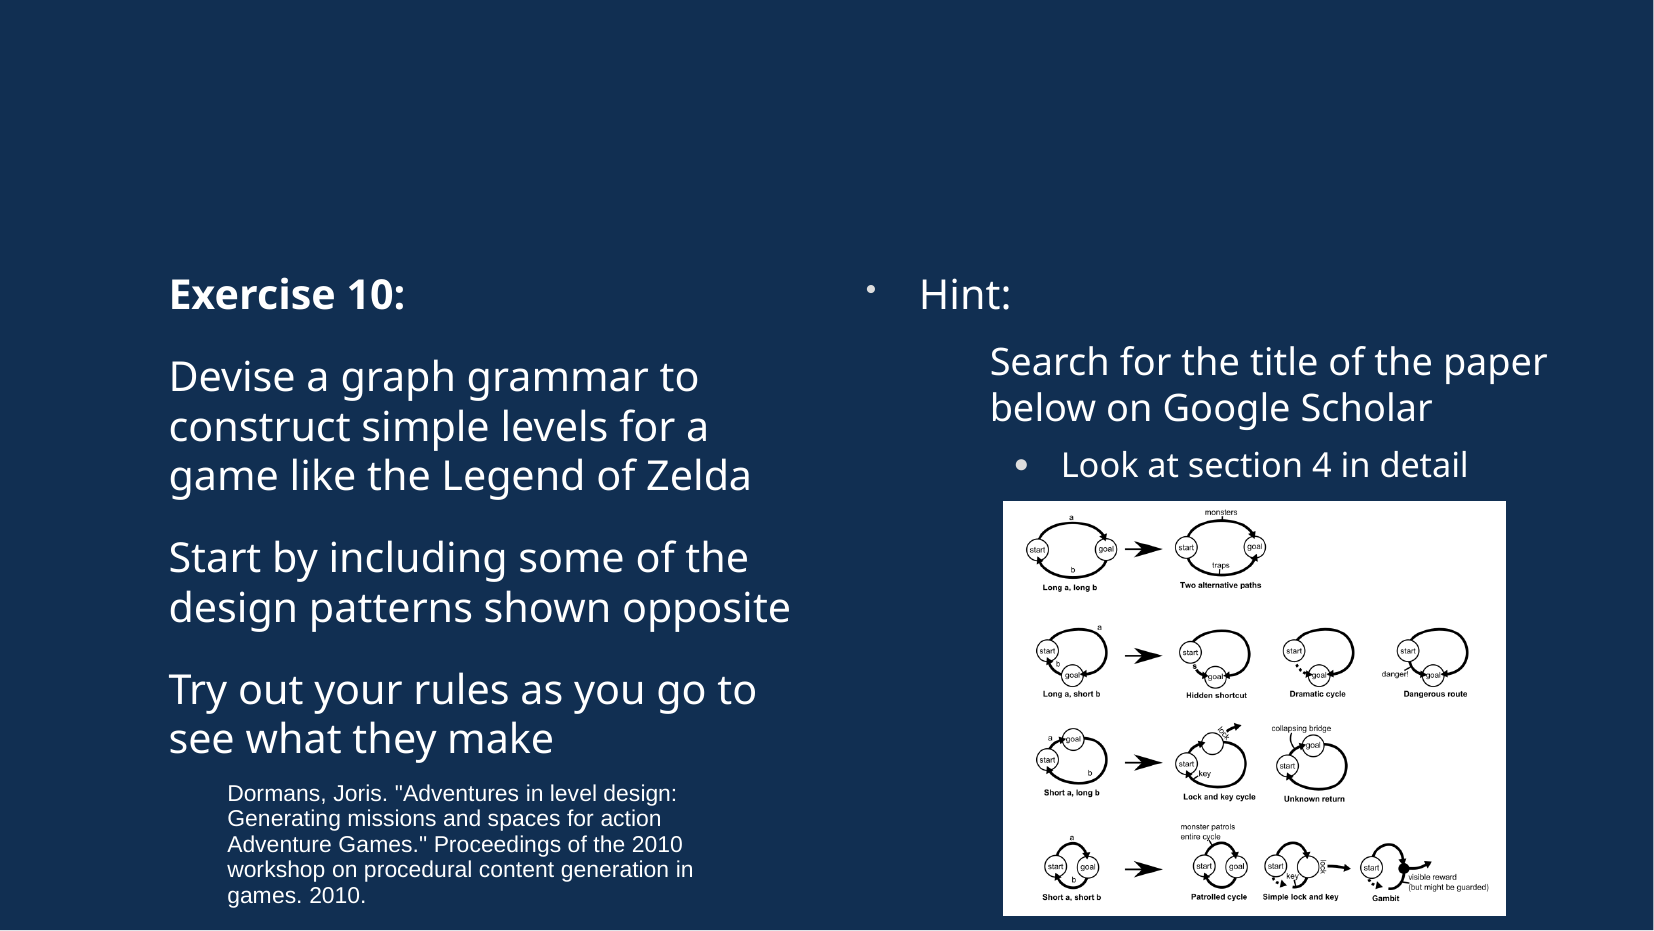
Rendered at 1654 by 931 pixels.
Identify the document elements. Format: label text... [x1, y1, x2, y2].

list Hint: Search for the title of the paper below on Google Scholar Look at section 4 in detail [848, 268, 1563, 806]
list Exercise 10: Devise a graph grammar to construct simple levels for a game like the Legend of Zelda Start by including some of the design patterns shown opposite Try out your rules as you go to see what they make [97, 268, 813, 806]
picture [1003, 501, 1506, 916]
text_box Dormans, Joris. "Adventures in level design: Generating missions and spaces for action Adventure Games." Proceedings of the 2010 workshop on procedural content generation in games. 2010. [212, 772, 709, 916]
